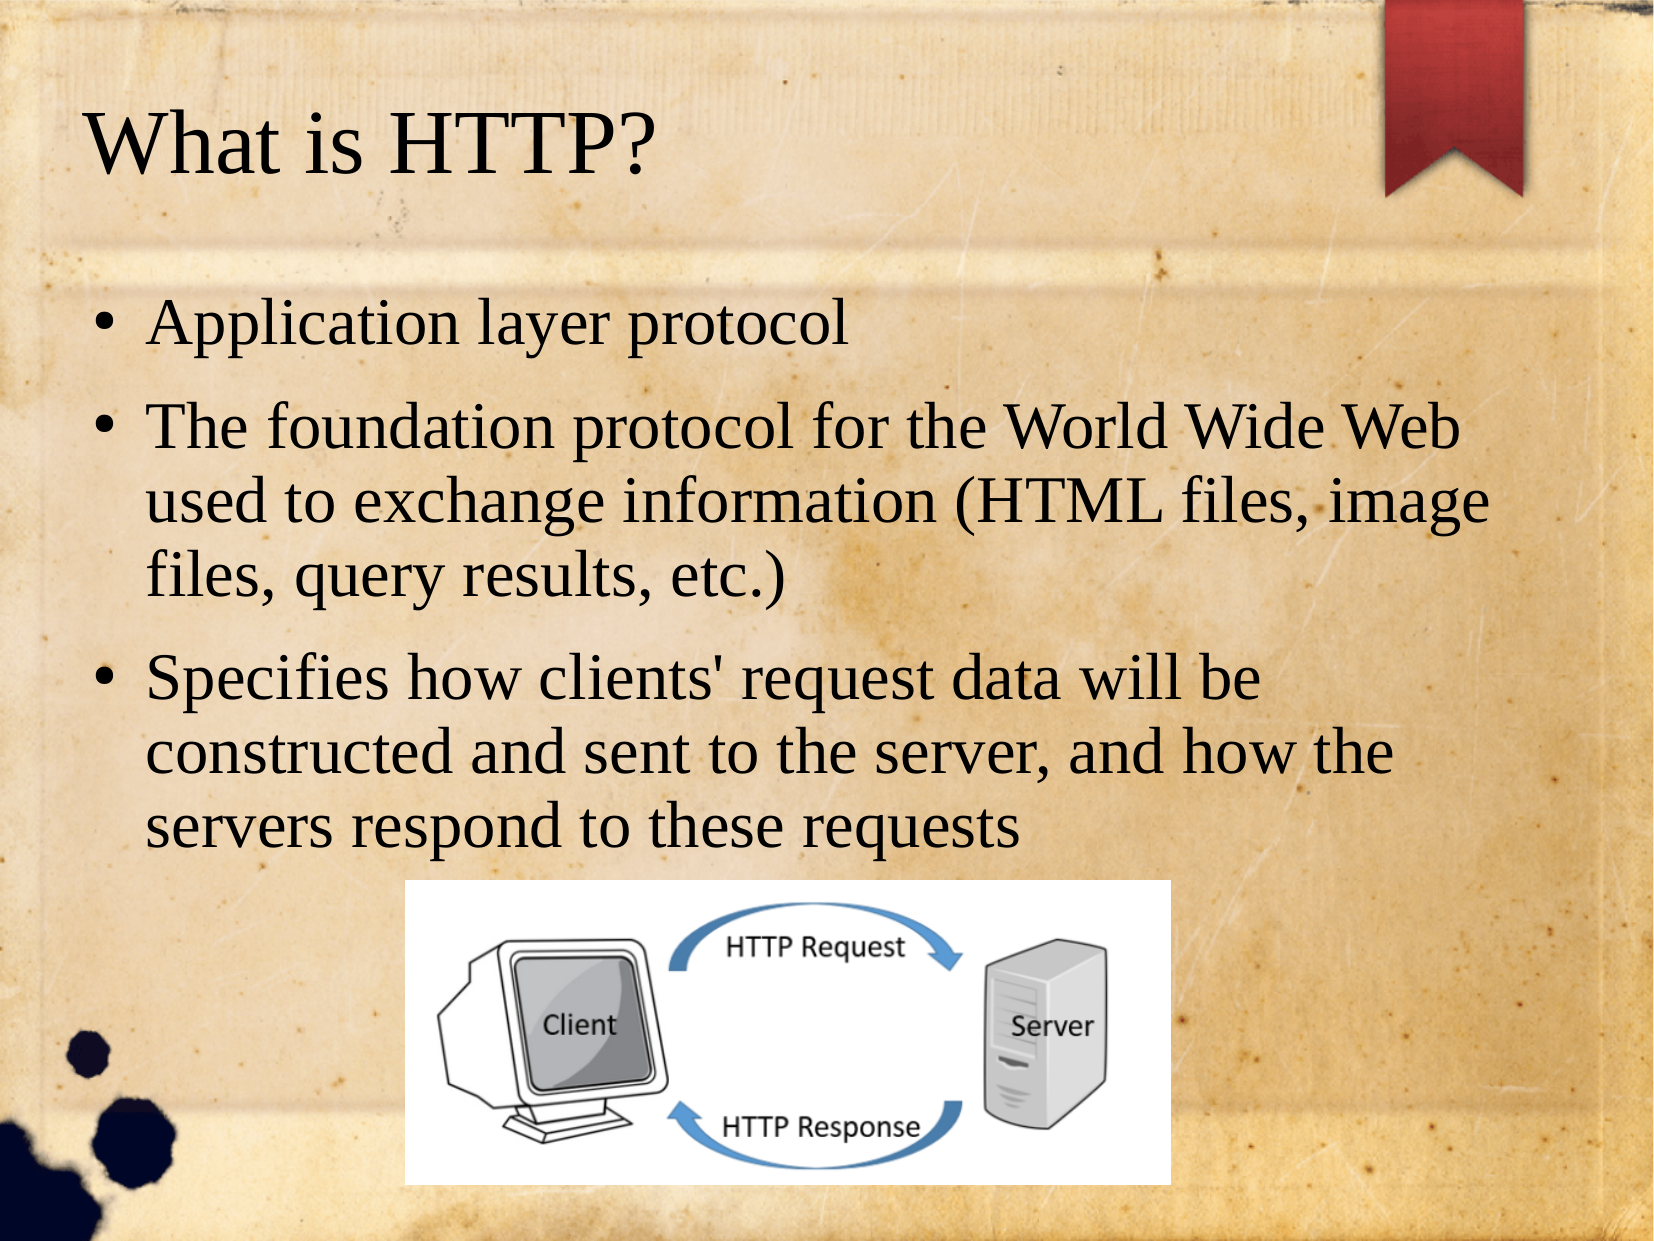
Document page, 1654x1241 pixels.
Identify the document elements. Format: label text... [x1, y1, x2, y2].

list Application layer protocol The foundation protocol for the World Wide Web used to exchange information (HTML files, image files, query results, etc.) Specifies how clients' request data will be constructed and sent to the server, and how the servers respond to these requests [75, 285, 1531, 1005]
picture [0, 0, 1654, 1241]
title What is HTTP? [82, 49, 1347, 237]
